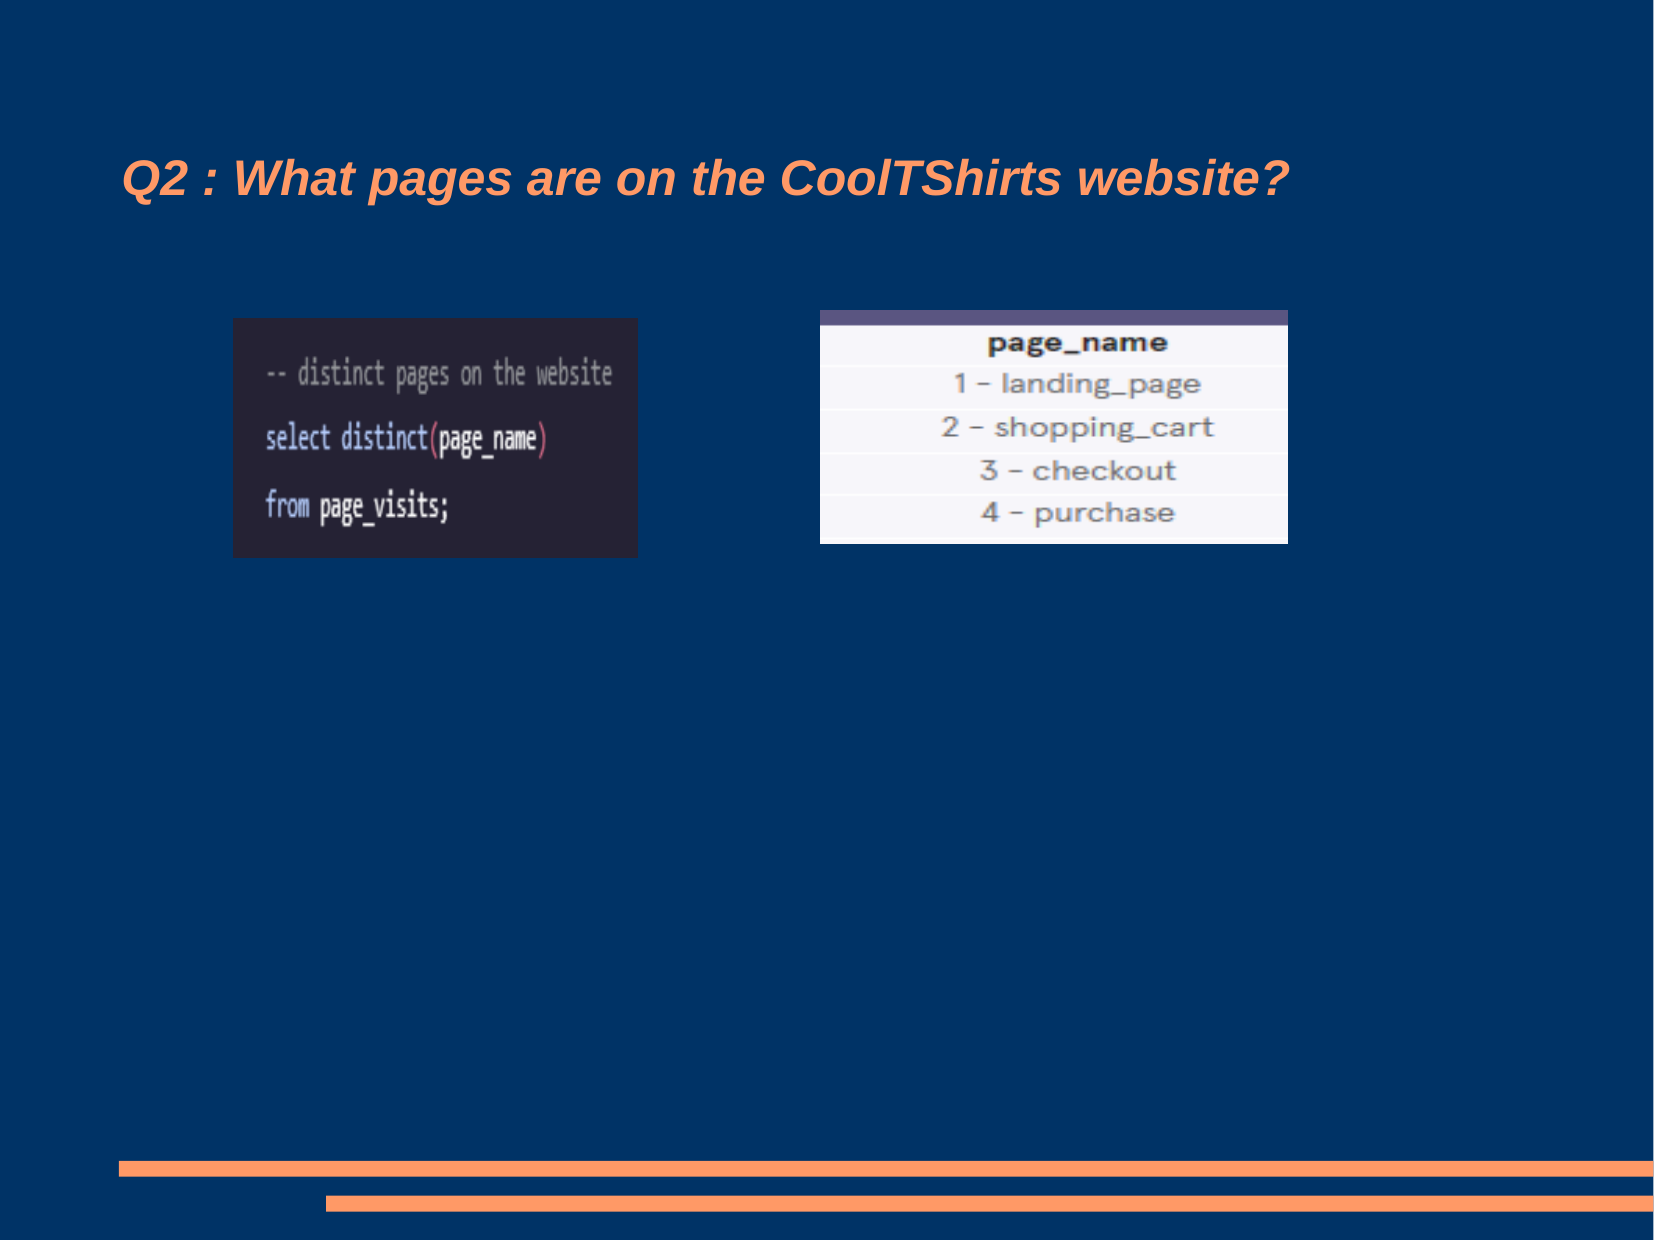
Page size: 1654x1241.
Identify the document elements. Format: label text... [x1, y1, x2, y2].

picture [233, 318, 638, 558]
picture [820, 310, 1288, 544]
title Q2 : What pages are on the CoolTShirts website? [121, 37, 1534, 263]
subtitle [84, 307, 1524, 1099]
